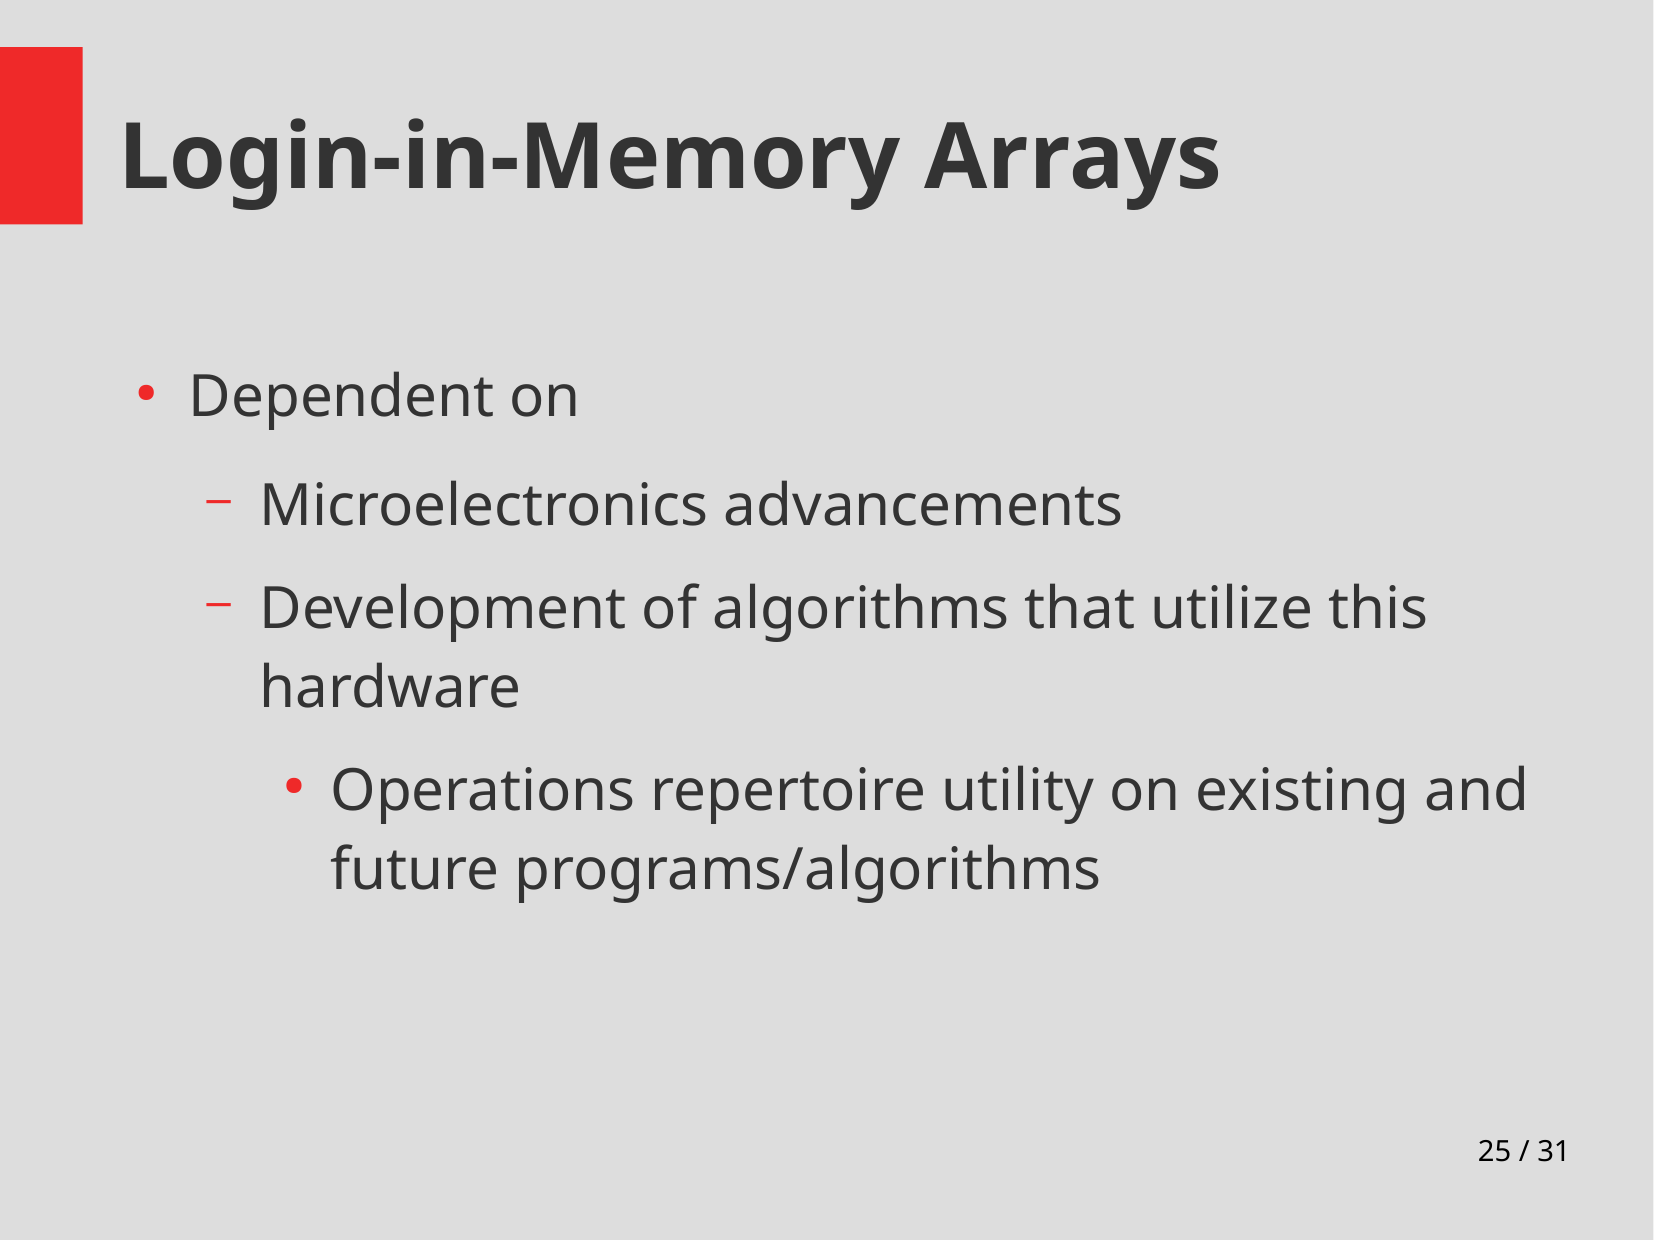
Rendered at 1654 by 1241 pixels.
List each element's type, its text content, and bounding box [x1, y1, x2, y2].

title Login-in-Memory Arrays [118, 49, 1571, 257]
list Dependent on Microelectronics advancements Development of algorithms that utilize this hardware Operations repertoire utility on existing and future programs/algorithms [118, 354, 1536, 1074]
